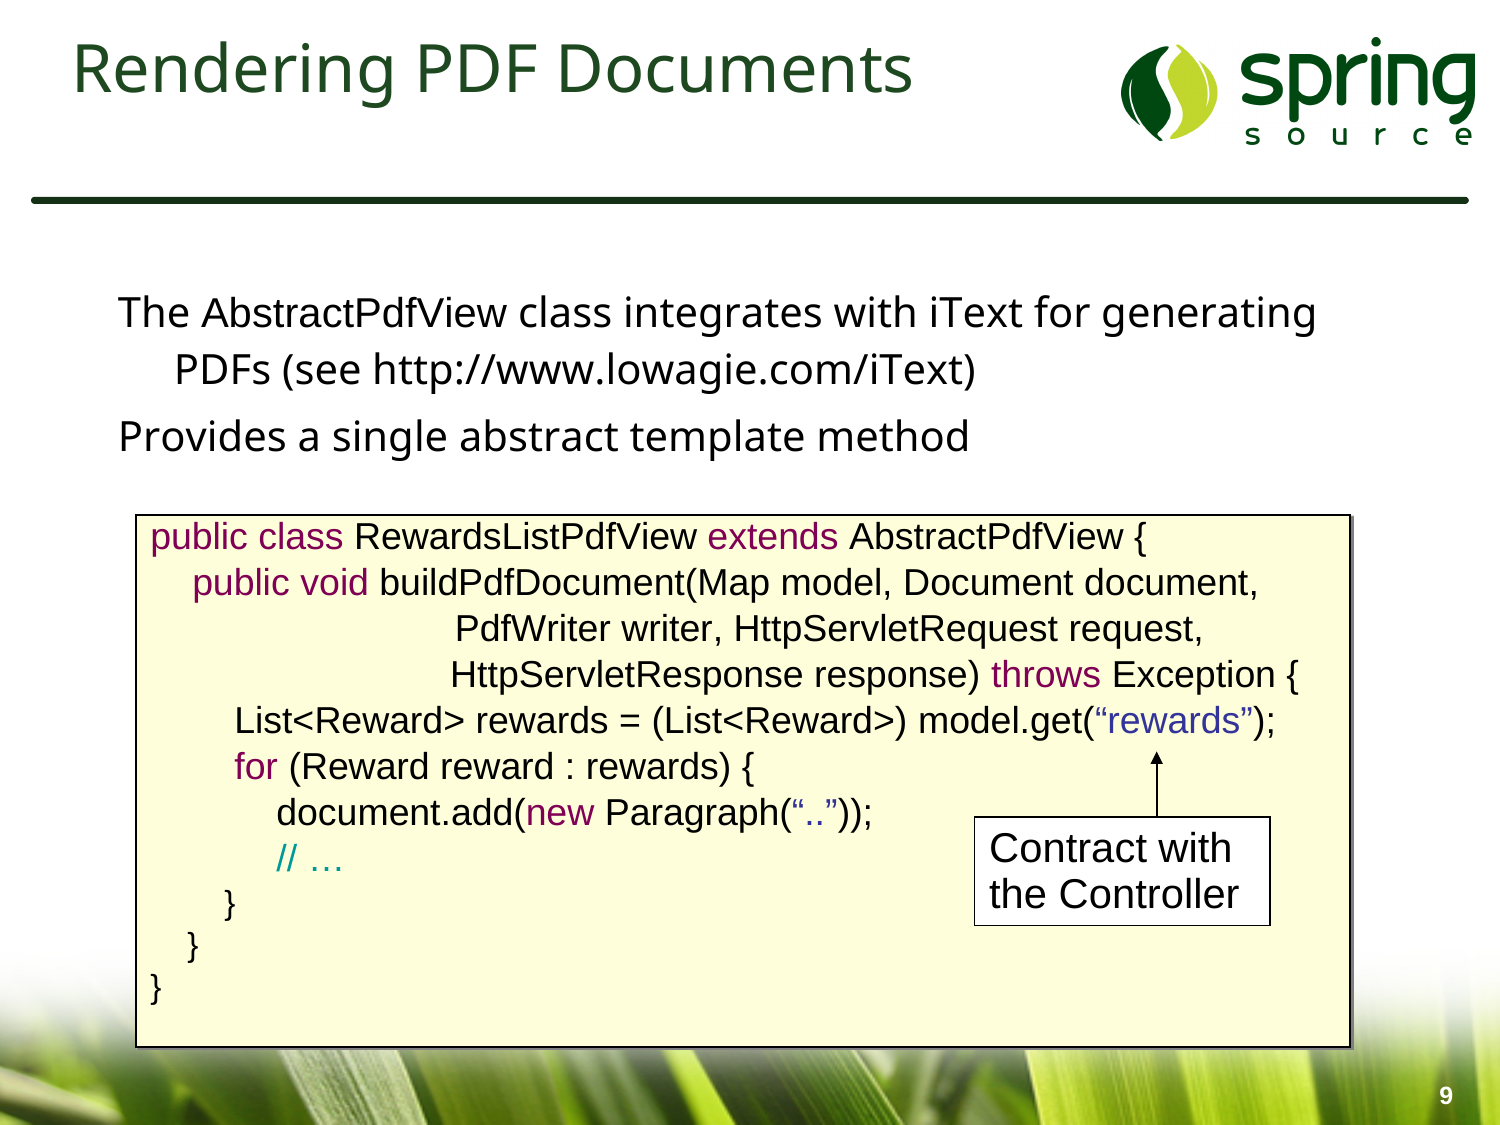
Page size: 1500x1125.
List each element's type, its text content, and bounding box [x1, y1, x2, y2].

text_box Contract with the Controller [974, 816, 1270, 926]
picture [1121, 37, 1475, 145]
picture [0, 944, 1500, 1125]
text_box public class RewardsListPdfView extends AbstractPdfView { public void buildPdfDocument(Map model, Document document, PdfWriter writer, HttpServletRequest request, HttpServletResponse response) throws Exception { List<Reward> rewards = (List<Reward>) model.get(“rewards”); for (Reward reward : rewards) { document.add(new Paragraph(“..”)); // … } } } [135, 515, 1351, 1047]
title Rendering PDF Documents [56, 13, 1089, 176]
list The AbstractPdfView class integrates with iText for generating PDFs (see http://www.lowagie.com/iText) Provides a single abstract template method [103, 275, 1394, 567]
